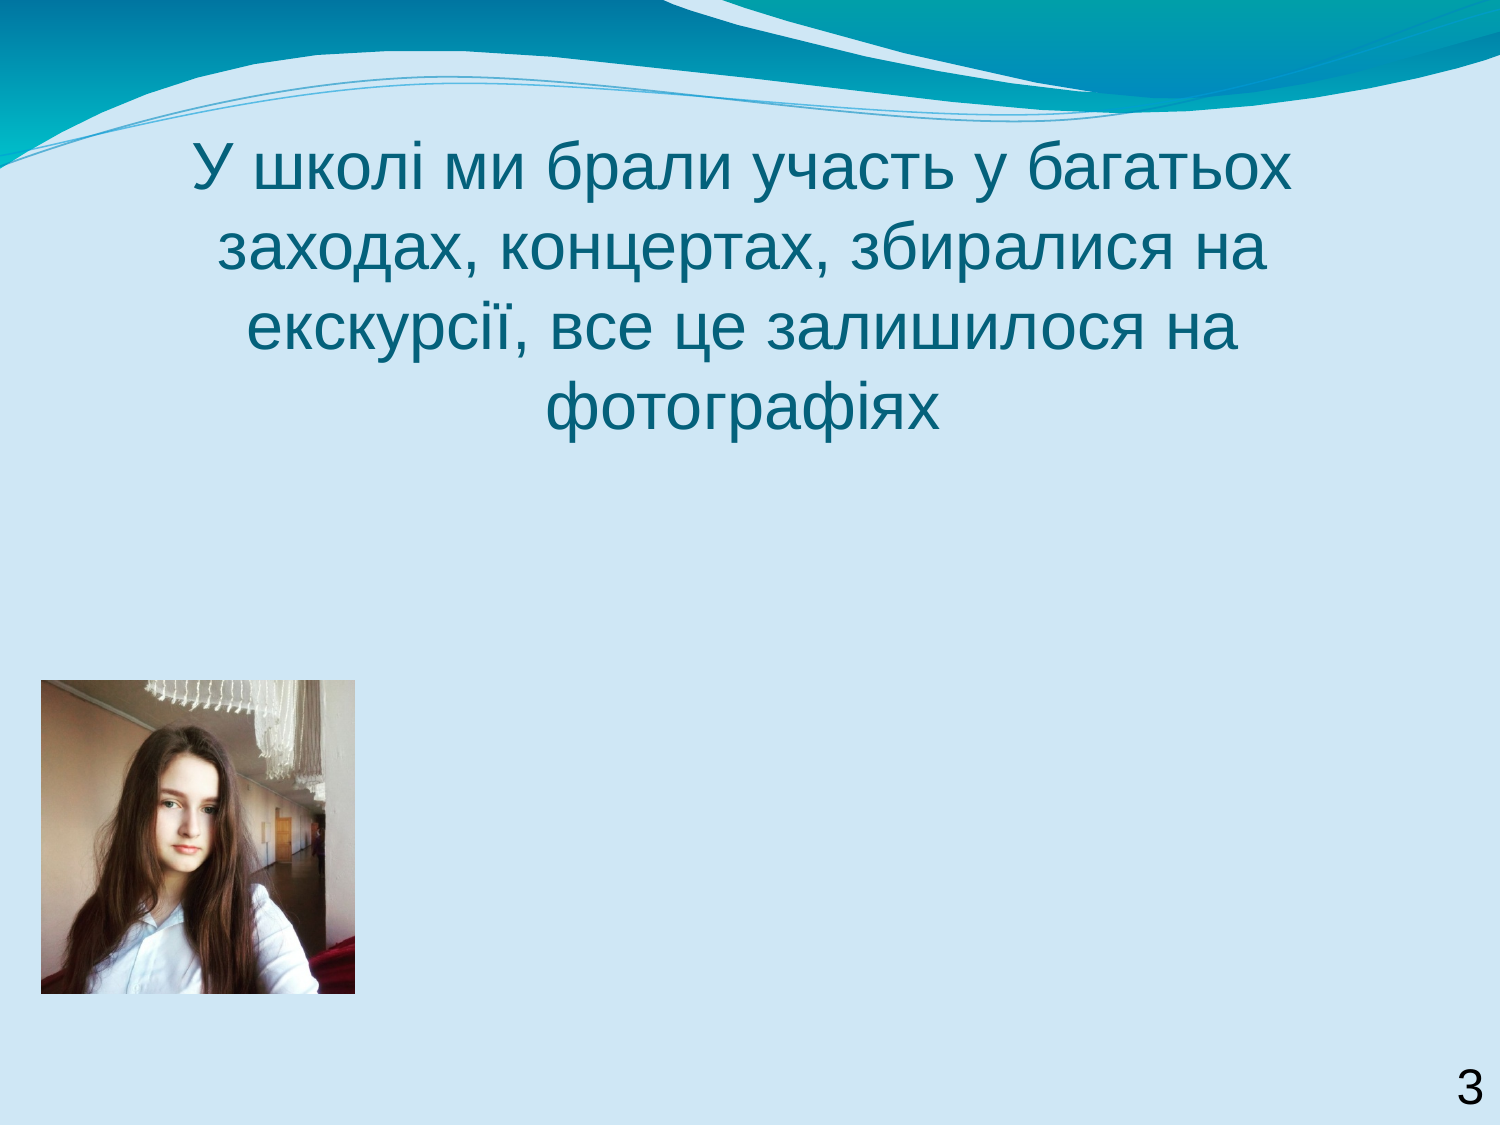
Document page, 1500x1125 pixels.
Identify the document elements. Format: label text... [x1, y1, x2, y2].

title У школі ми брали участь у багатьох заходах, концертах, збиралися на екскурсії, все це залишилося на фотографіях [75, 115, 1412, 528]
slide_number 3 [1440, 1046, 1500, 1125]
picture [41, 680, 355, 994]
